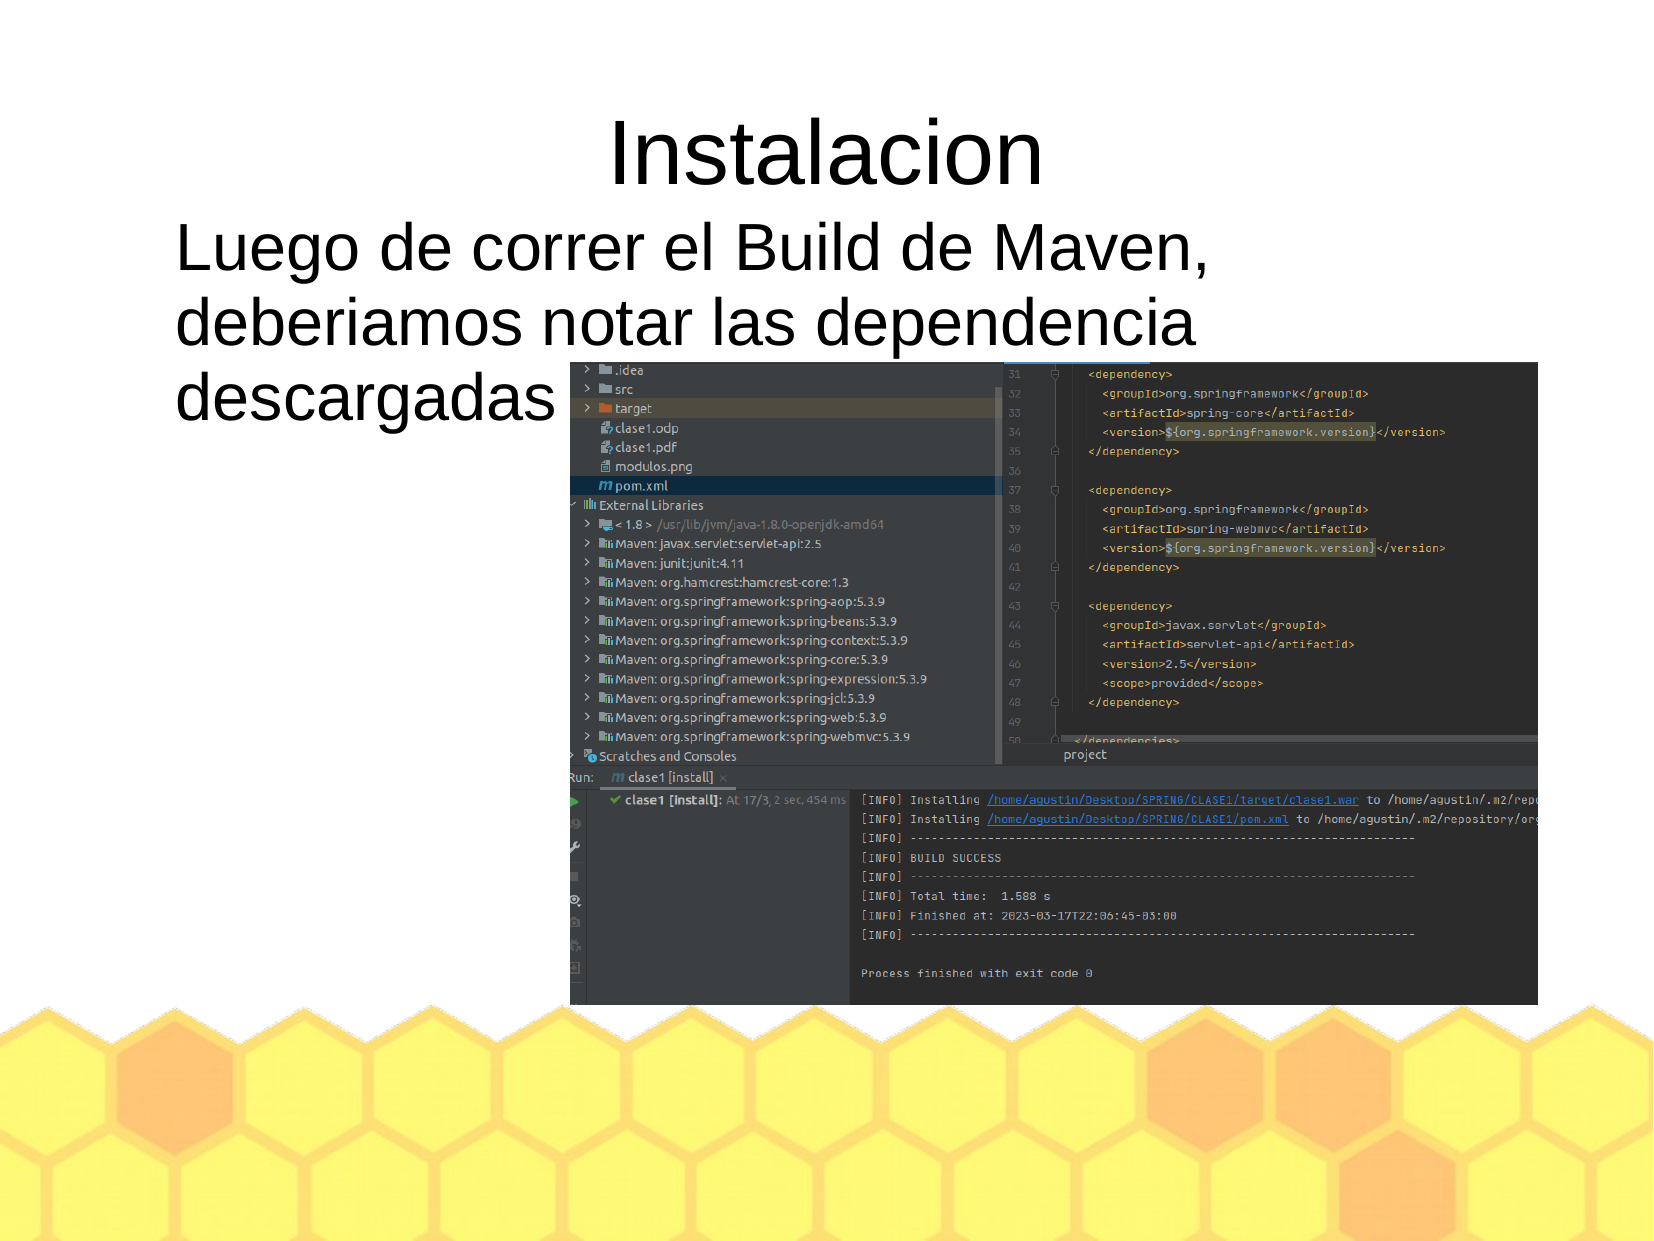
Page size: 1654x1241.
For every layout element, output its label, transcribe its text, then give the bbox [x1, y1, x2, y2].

picture [0, 362, 1654, 1241]
list Luego de correr el Build de Maven, deberiamos notar las dependencia descargadas [105, 210, 1433, 830]
title Instalacion [82, 49, 1571, 257]
